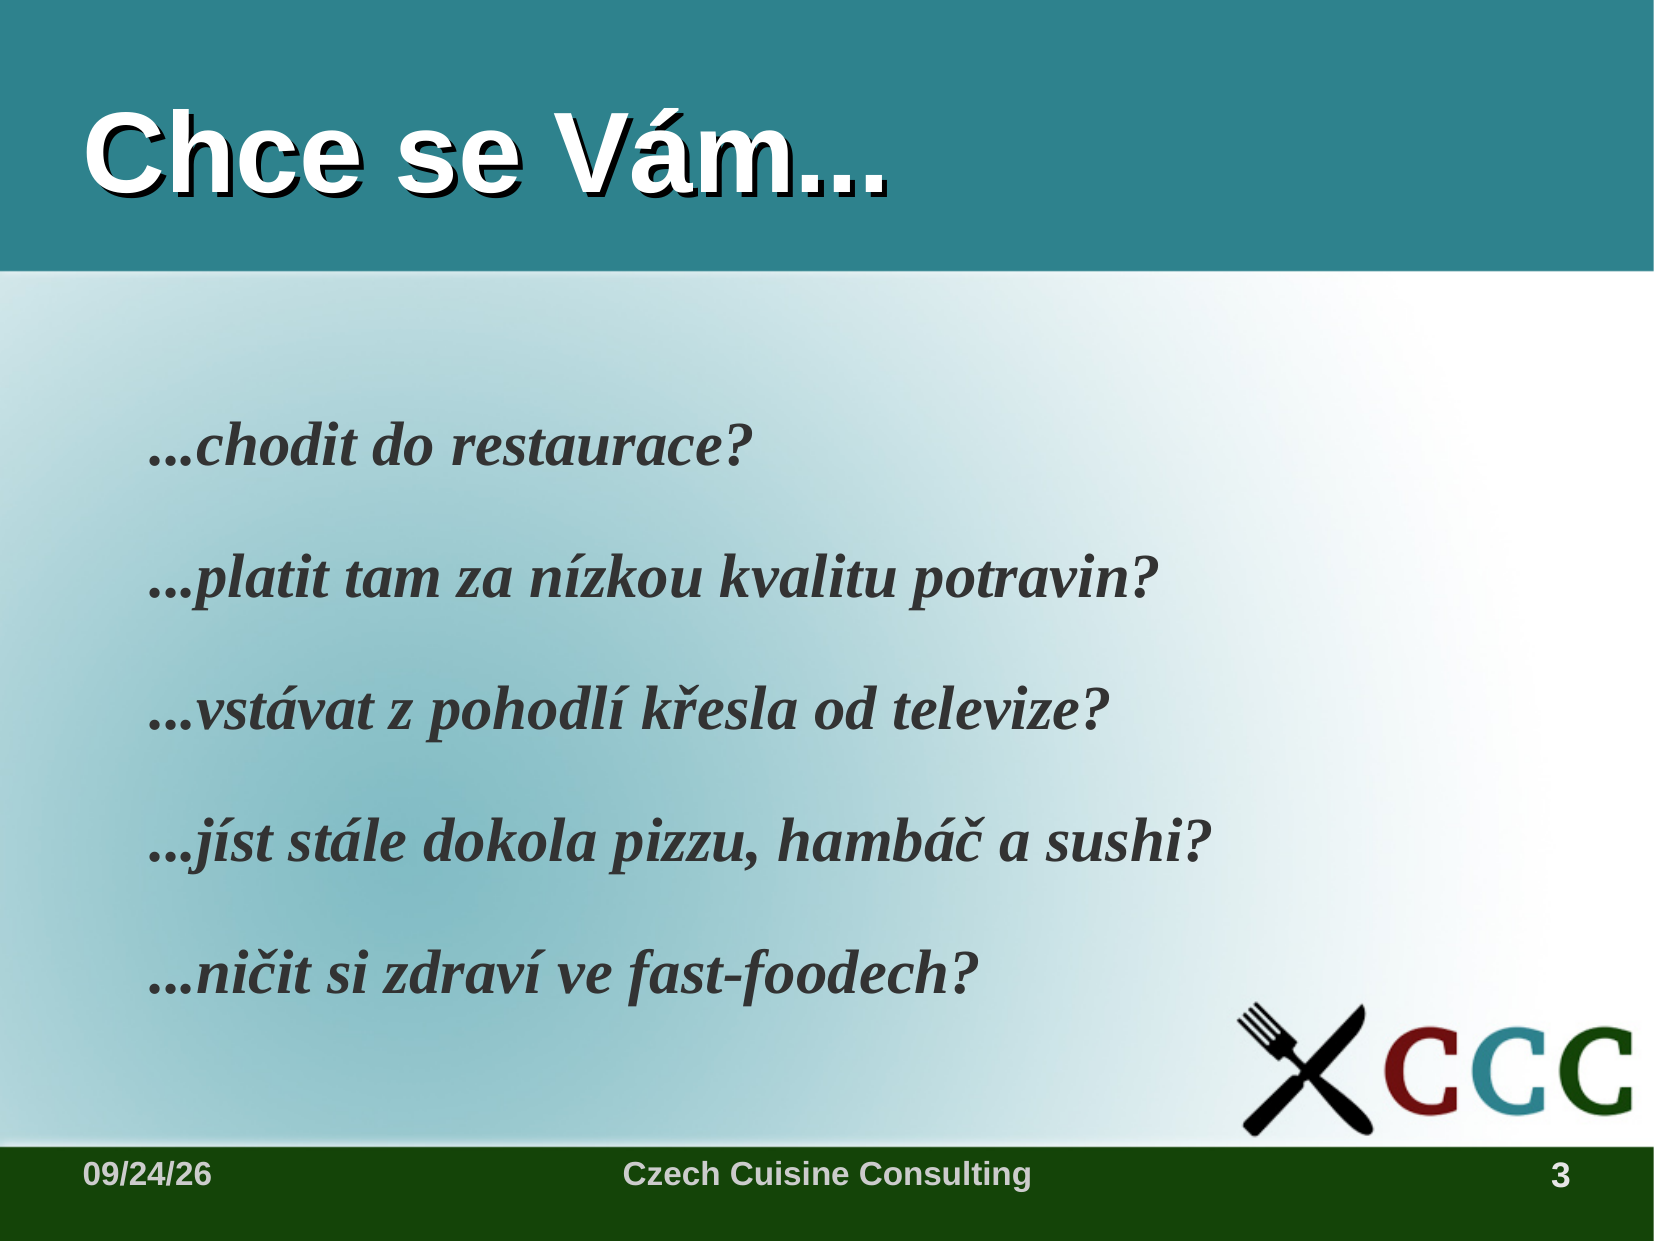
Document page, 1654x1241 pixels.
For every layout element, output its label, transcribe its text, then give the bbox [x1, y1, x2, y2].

title Chce se Vám... [82, 49, 1571, 257]
list ...chodit do restaurace? ...platit tam za nízkou kvalitu potravin? ...vstávat z pohodlí křesla od televize? ...jíst stále dokola pizzu, hambáč a sushi? ...ničit si zdraví ve fast-foodech? [82, 375, 1538, 1010]
picture [0, 0, 1654, 1241]
